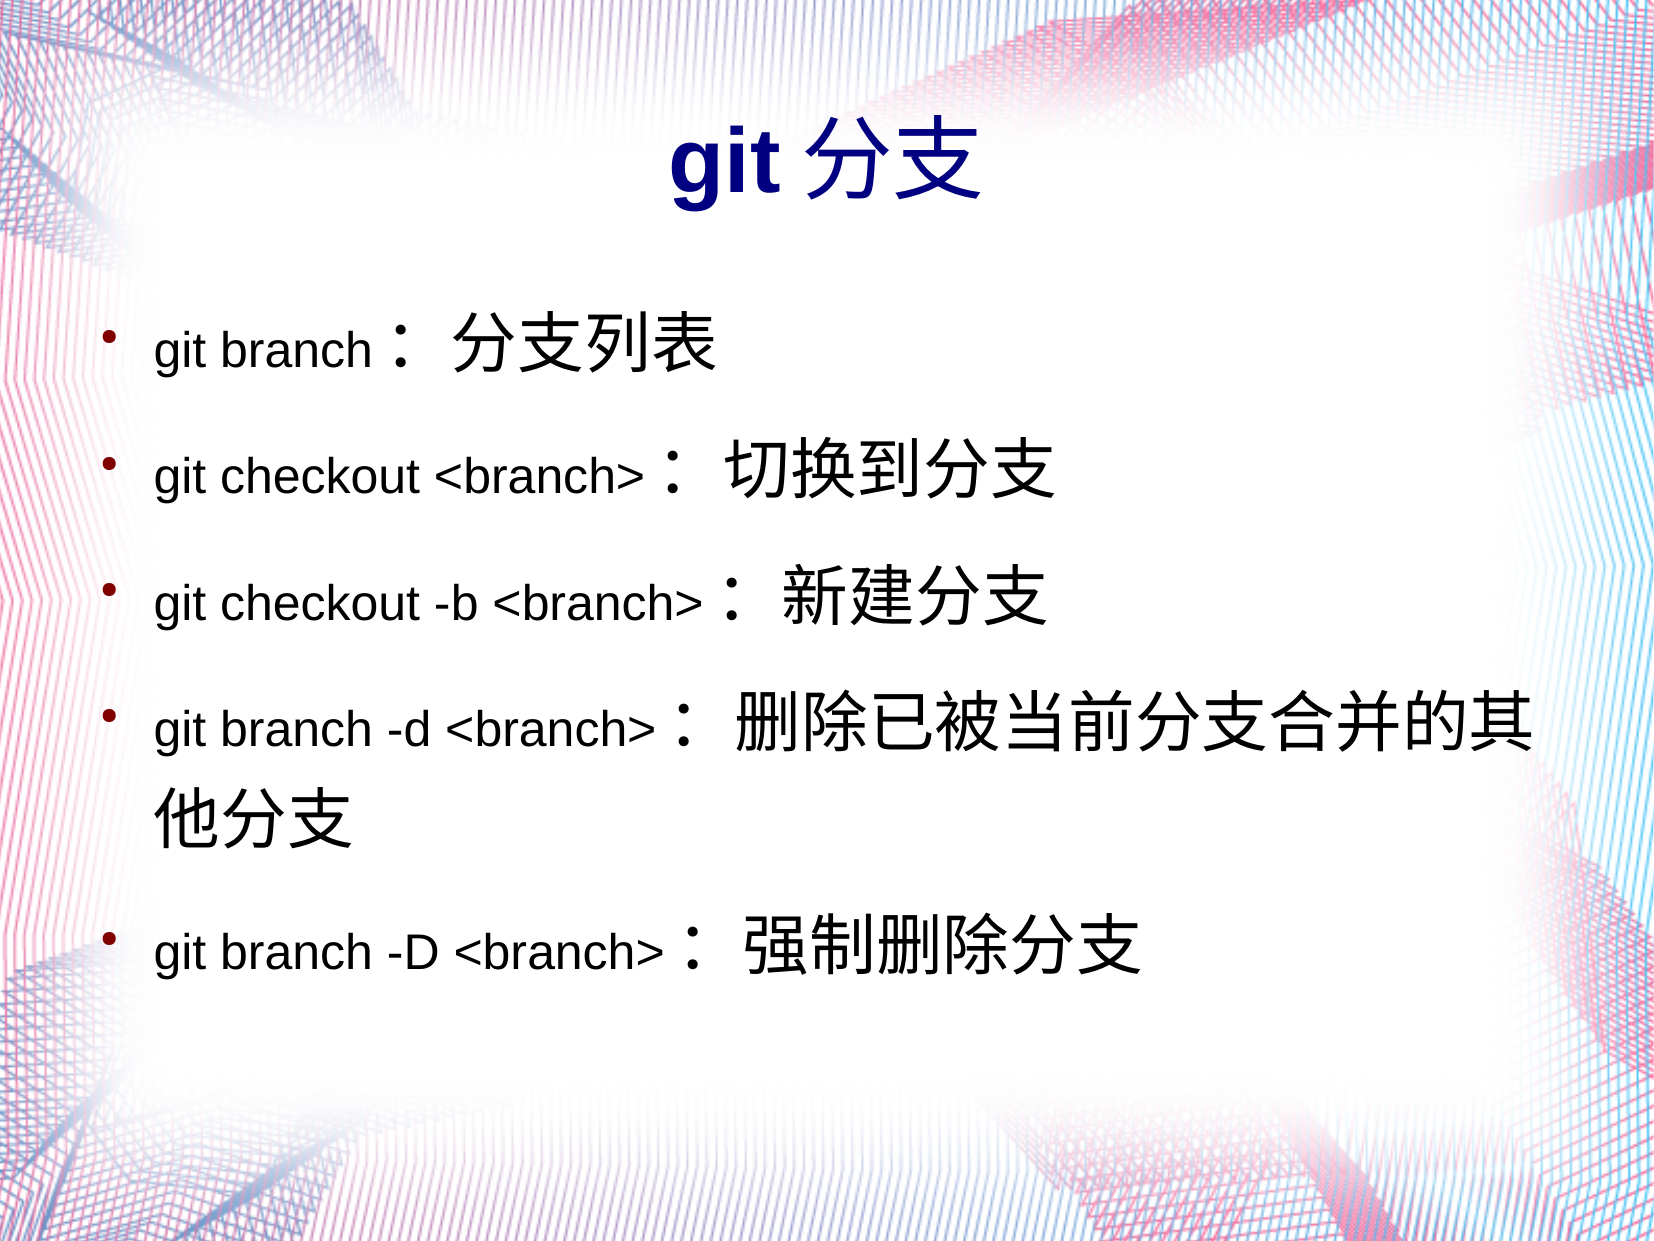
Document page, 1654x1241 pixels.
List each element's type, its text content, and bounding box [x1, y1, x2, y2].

list git branch：分支列表 git checkout <branch>：切换到分支 git checkout -b <branch>：新建分支 git branch -d <branch>：删除已被当前分支合并的其他分支 git branch -D <branch>：强制删除分支 [82, 290, 1571, 1010]
title git分支 [82, 49, 1571, 257]
picture [0, 0, 1654, 1241]
